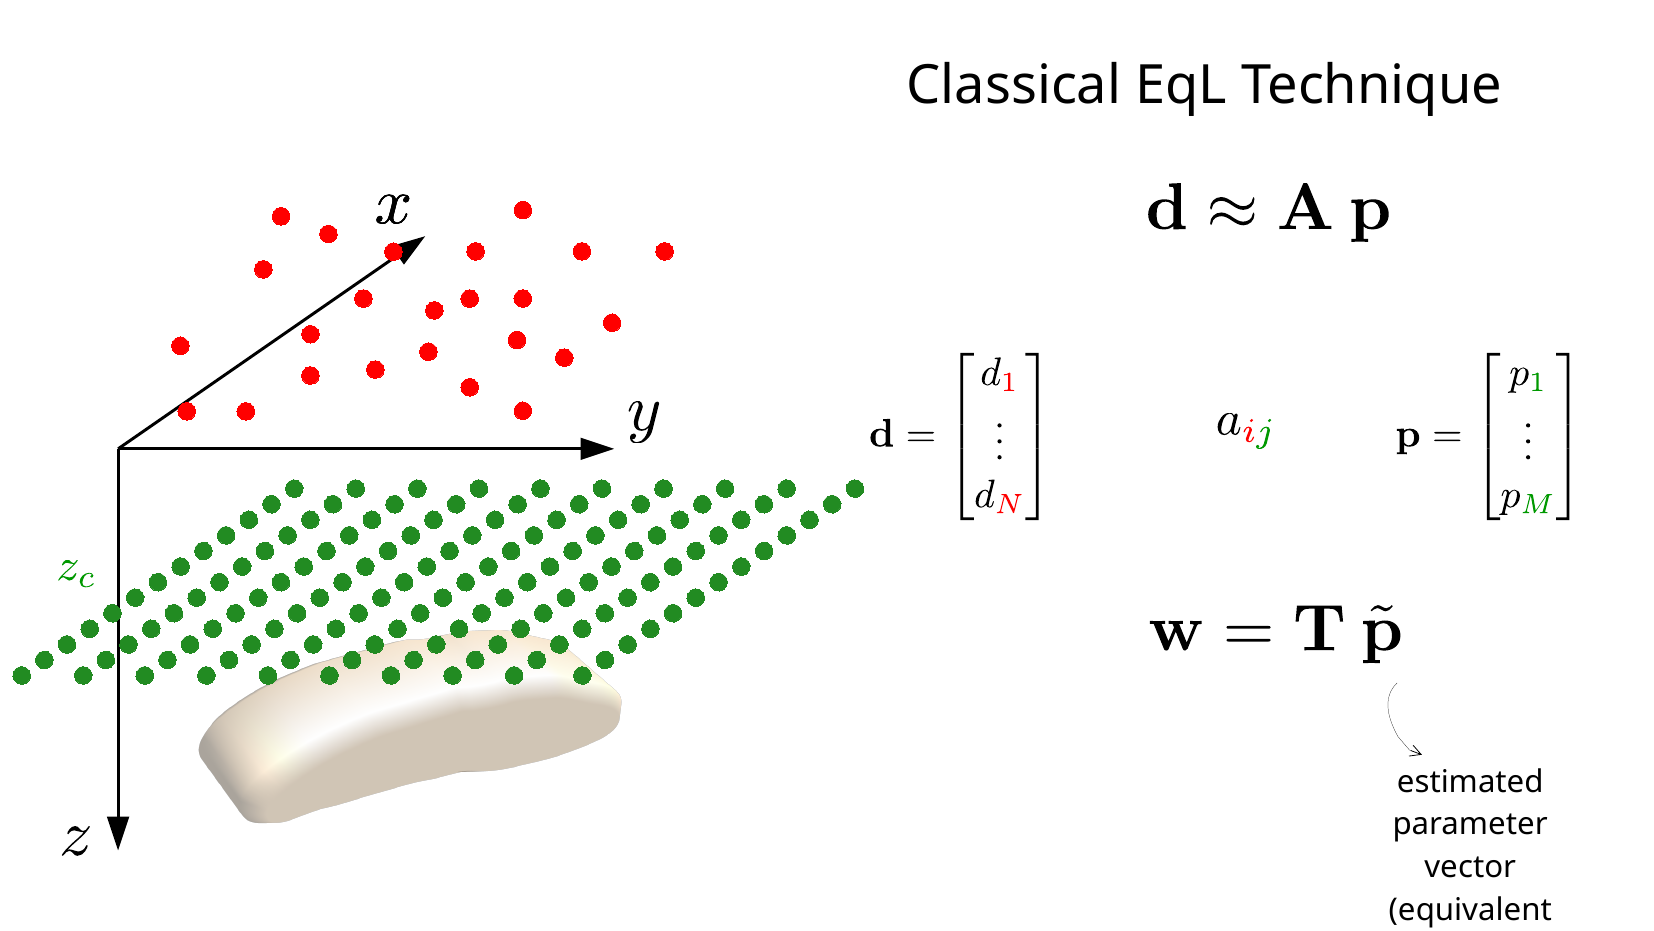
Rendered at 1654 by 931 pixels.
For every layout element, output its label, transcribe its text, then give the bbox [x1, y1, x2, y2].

text_box [654, 479, 673, 498]
text_box [12, 666, 31, 685]
text_box [404, 651, 423, 669]
text_box [573, 619, 592, 638]
text_box [488, 635, 507, 654]
text_box [294, 557, 313, 576]
text_box [281, 651, 300, 669]
text_box [427, 635, 446, 654]
text_box [366, 360, 385, 379]
text_box [320, 666, 339, 685]
text_box [285, 479, 304, 498]
text_box [119, 635, 138, 654]
text_box [171, 336, 190, 355]
text_box [142, 619, 161, 638]
text_box [158, 651, 177, 669]
text_box [625, 542, 644, 560]
text_box [327, 619, 345, 638]
text_box [203, 619, 222, 638]
text_box [395, 573, 413, 592]
text_box [354, 289, 373, 308]
text_box [301, 366, 320, 385]
text_box [595, 604, 614, 623]
text_box [58, 635, 76, 654]
text_box [254, 260, 273, 279]
text_box [618, 588, 637, 607]
text_box [217, 526, 235, 545]
text_box [664, 557, 682, 576]
picture [626, 401, 662, 443]
text_box [385, 495, 404, 514]
text_box [609, 510, 627, 529]
text_box [709, 573, 728, 592]
text_box [648, 526, 666, 545]
text_box [655, 242, 674, 261]
text_box [181, 635, 199, 654]
text_box [382, 666, 400, 685]
text_box [511, 619, 530, 638]
text_box [631, 495, 650, 514]
text_box estimated parameter vector (equivalent layer) [1373, 751, 1654, 886]
text_box [317, 542, 336, 560]
text_box [126, 588, 145, 607]
text_box [456, 573, 475, 592]
text_box [709, 526, 728, 545]
text_box [602, 557, 621, 576]
text_box [197, 666, 216, 685]
text_box [514, 401, 532, 420]
text_box [97, 651, 115, 669]
text_box [502, 542, 520, 560]
text_box [165, 604, 183, 623]
text_box [550, 635, 569, 654]
text_box [777, 526, 796, 545]
text_box [557, 588, 575, 607]
text_box [508, 495, 527, 514]
text_box [408, 479, 427, 498]
text_box [525, 526, 543, 545]
text_box [641, 619, 660, 638]
text_box [518, 573, 537, 592]
text_box [693, 495, 712, 514]
text_box [800, 510, 819, 529]
text_box [486, 510, 504, 529]
text_box [618, 635, 637, 654]
text_box [586, 526, 605, 545]
text_box [272, 573, 290, 592]
text_box [424, 510, 443, 529]
picture [1145, 602, 1406, 666]
text_box [226, 604, 245, 623]
text_box [573, 242, 591, 261]
text_box [236, 402, 255, 421]
text_box [716, 479, 734, 498]
text_box [388, 619, 407, 638]
text_box [846, 479, 864, 498]
text_box [343, 651, 361, 669]
text_box [401, 526, 420, 545]
text_box [349, 604, 368, 623]
text_box [288, 604, 306, 623]
text_box [333, 573, 352, 592]
text_box [603, 313, 621, 332]
text_box [417, 557, 436, 576]
text_box [74, 666, 93, 685]
picture [1215, 413, 1275, 449]
text_box [249, 588, 268, 607]
text_box [664, 604, 682, 623]
text_box [547, 510, 566, 529]
text_box [686, 588, 705, 607]
text_box [419, 342, 438, 361]
text_box [256, 542, 274, 560]
text_box [240, 510, 258, 529]
text_box [463, 526, 482, 545]
text_box [555, 348, 574, 367]
text_box [324, 495, 342, 514]
text_box [346, 479, 365, 498]
text_box [514, 201, 532, 219]
text_box [135, 666, 154, 685]
text_box [570, 495, 589, 514]
picture [374, 194, 413, 224]
text_box [265, 619, 284, 638]
text_box [495, 588, 514, 607]
text_box [425, 301, 444, 320]
text_box [278, 526, 297, 545]
text_box [670, 510, 689, 529]
text_box [340, 526, 359, 545]
text_box [301, 510, 320, 529]
text_box [527, 651, 546, 669]
text_box [187, 588, 206, 607]
text_box [103, 604, 122, 623]
text_box [80, 619, 99, 638]
text_box [479, 557, 498, 576]
text_box [434, 588, 452, 607]
picture [1145, 183, 1392, 242]
text_box [534, 604, 553, 623]
text_box [460, 289, 479, 308]
text_box [573, 666, 592, 685]
text_box [686, 542, 705, 560]
text_box [301, 325, 320, 344]
text_box [732, 557, 751, 576]
text_box [440, 542, 459, 560]
text_box [259, 666, 277, 685]
text_box Classical EqL Technique [891, 37, 1616, 113]
text_box [579, 573, 598, 592]
text_box [755, 542, 773, 560]
text_box [171, 557, 190, 576]
text_box [233, 557, 252, 576]
text_box [35, 651, 54, 669]
text_box [411, 604, 430, 623]
text_box [447, 495, 466, 514]
text_box [596, 651, 614, 669]
text_box [732, 510, 751, 529]
text_box [319, 225, 338, 243]
text_box [210, 573, 229, 592]
picture [867, 351, 1054, 522]
text_box [563, 542, 582, 560]
text_box [508, 331, 526, 349]
text_box [242, 635, 261, 654]
text_box [384, 242, 403, 261]
picture [1393, 351, 1584, 522]
text_box [356, 557, 375, 576]
text_box [262, 495, 281, 514]
text_box [365, 635, 384, 654]
text_box [450, 619, 468, 638]
text_box [755, 495, 773, 514]
text_box [149, 573, 167, 592]
text_box [466, 242, 485, 261]
text_box [593, 479, 611, 498]
text_box [194, 542, 213, 560]
picture [59, 826, 93, 856]
text_box [460, 378, 479, 397]
text_box [177, 402, 196, 421]
text_box [470, 479, 488, 498]
text_box [379, 542, 397, 560]
text_box [823, 495, 842, 514]
text_box [363, 510, 381, 529]
text_box [641, 573, 660, 592]
text_box [541, 557, 559, 576]
text_box [466, 651, 485, 669]
text_box [472, 604, 491, 623]
text_box [310, 588, 329, 607]
text_box [304, 635, 323, 654]
text_box [372, 588, 391, 607]
picture [56, 560, 95, 588]
text_box [220, 651, 238, 669]
text_box [272, 207, 290, 226]
text_box [505, 666, 523, 685]
text_box [513, 289, 532, 308]
text_box [777, 479, 796, 498]
text_box [443, 666, 462, 685]
text_box [531, 479, 550, 498]
